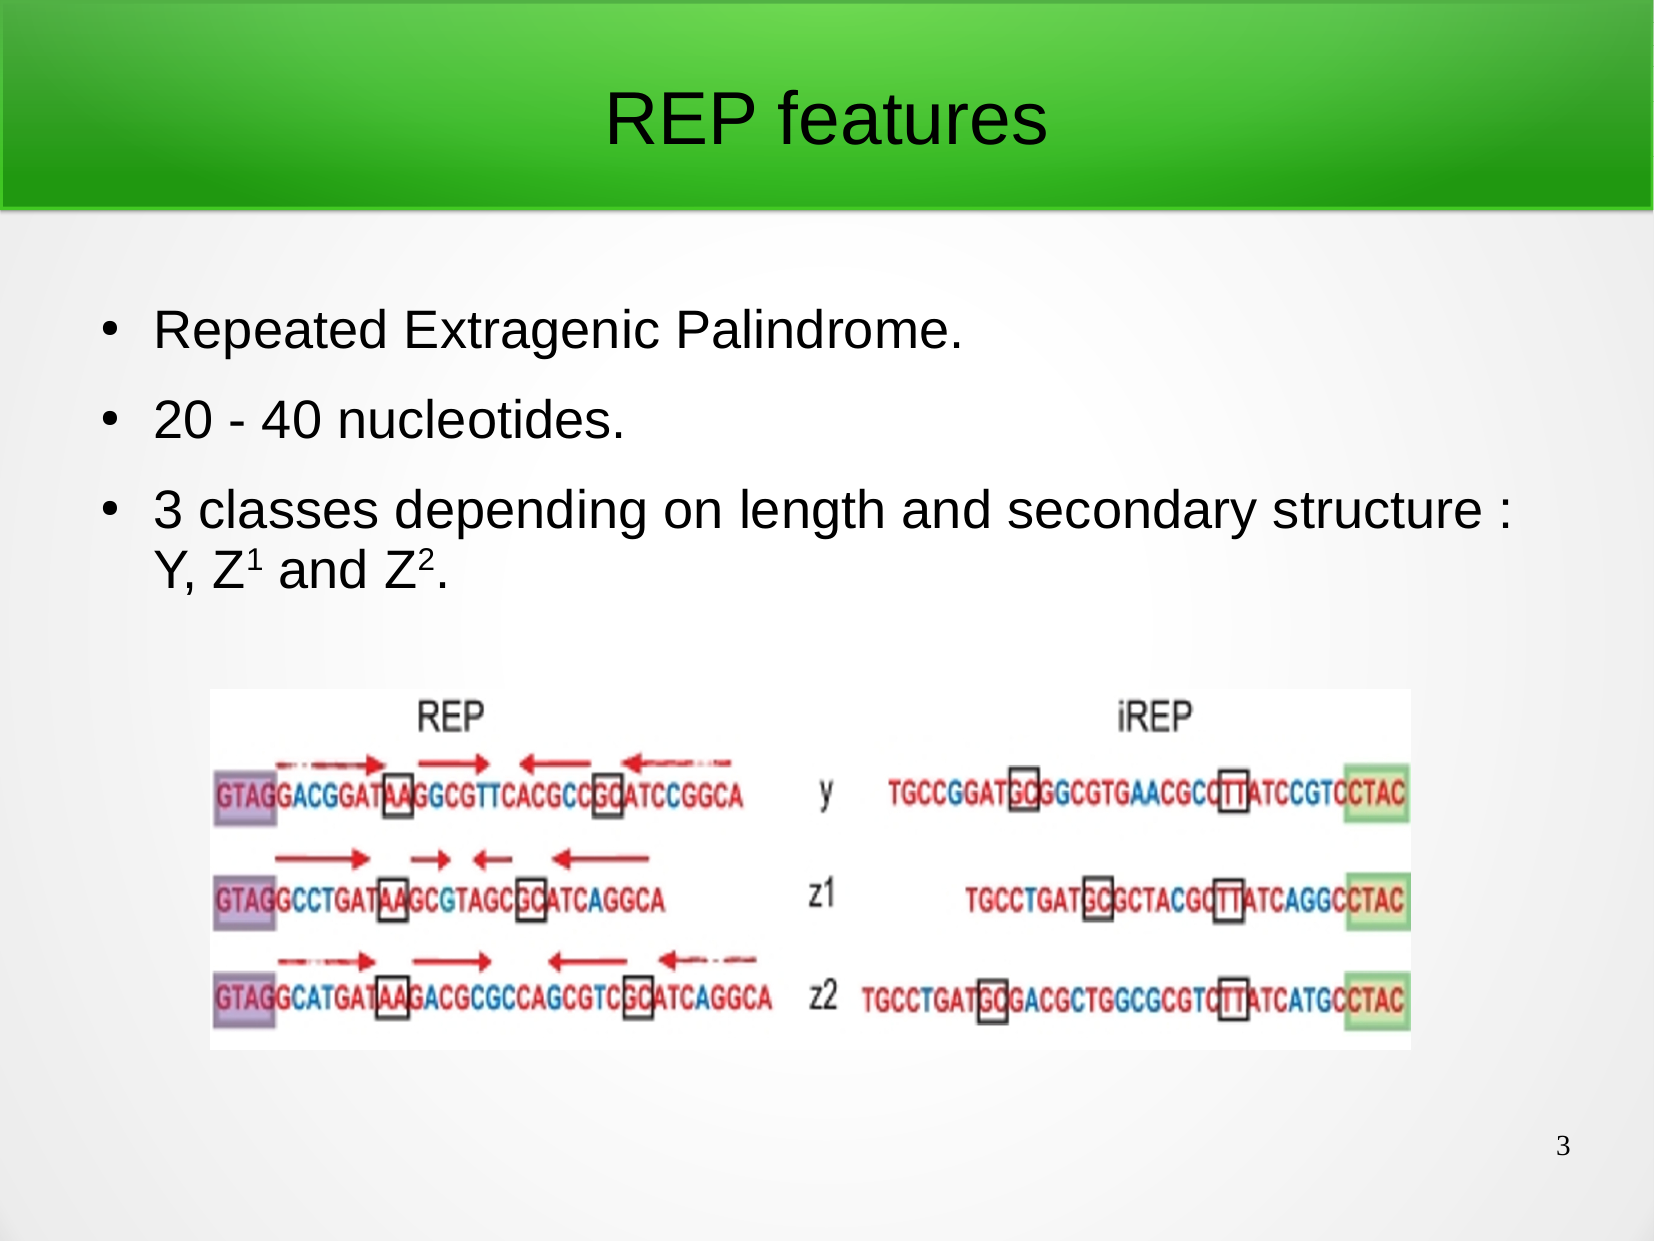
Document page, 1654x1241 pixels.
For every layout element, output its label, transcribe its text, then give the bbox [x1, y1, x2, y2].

title REP features [82, 47, 1571, 189]
picture [210, 689, 1411, 1051]
list Repeated Extragenic Palindrome. 20 - 40 nucleotides. 3 classes depending on length and secondary structure : Y, Z1 and Z2. [82, 299, 1571, 1019]
